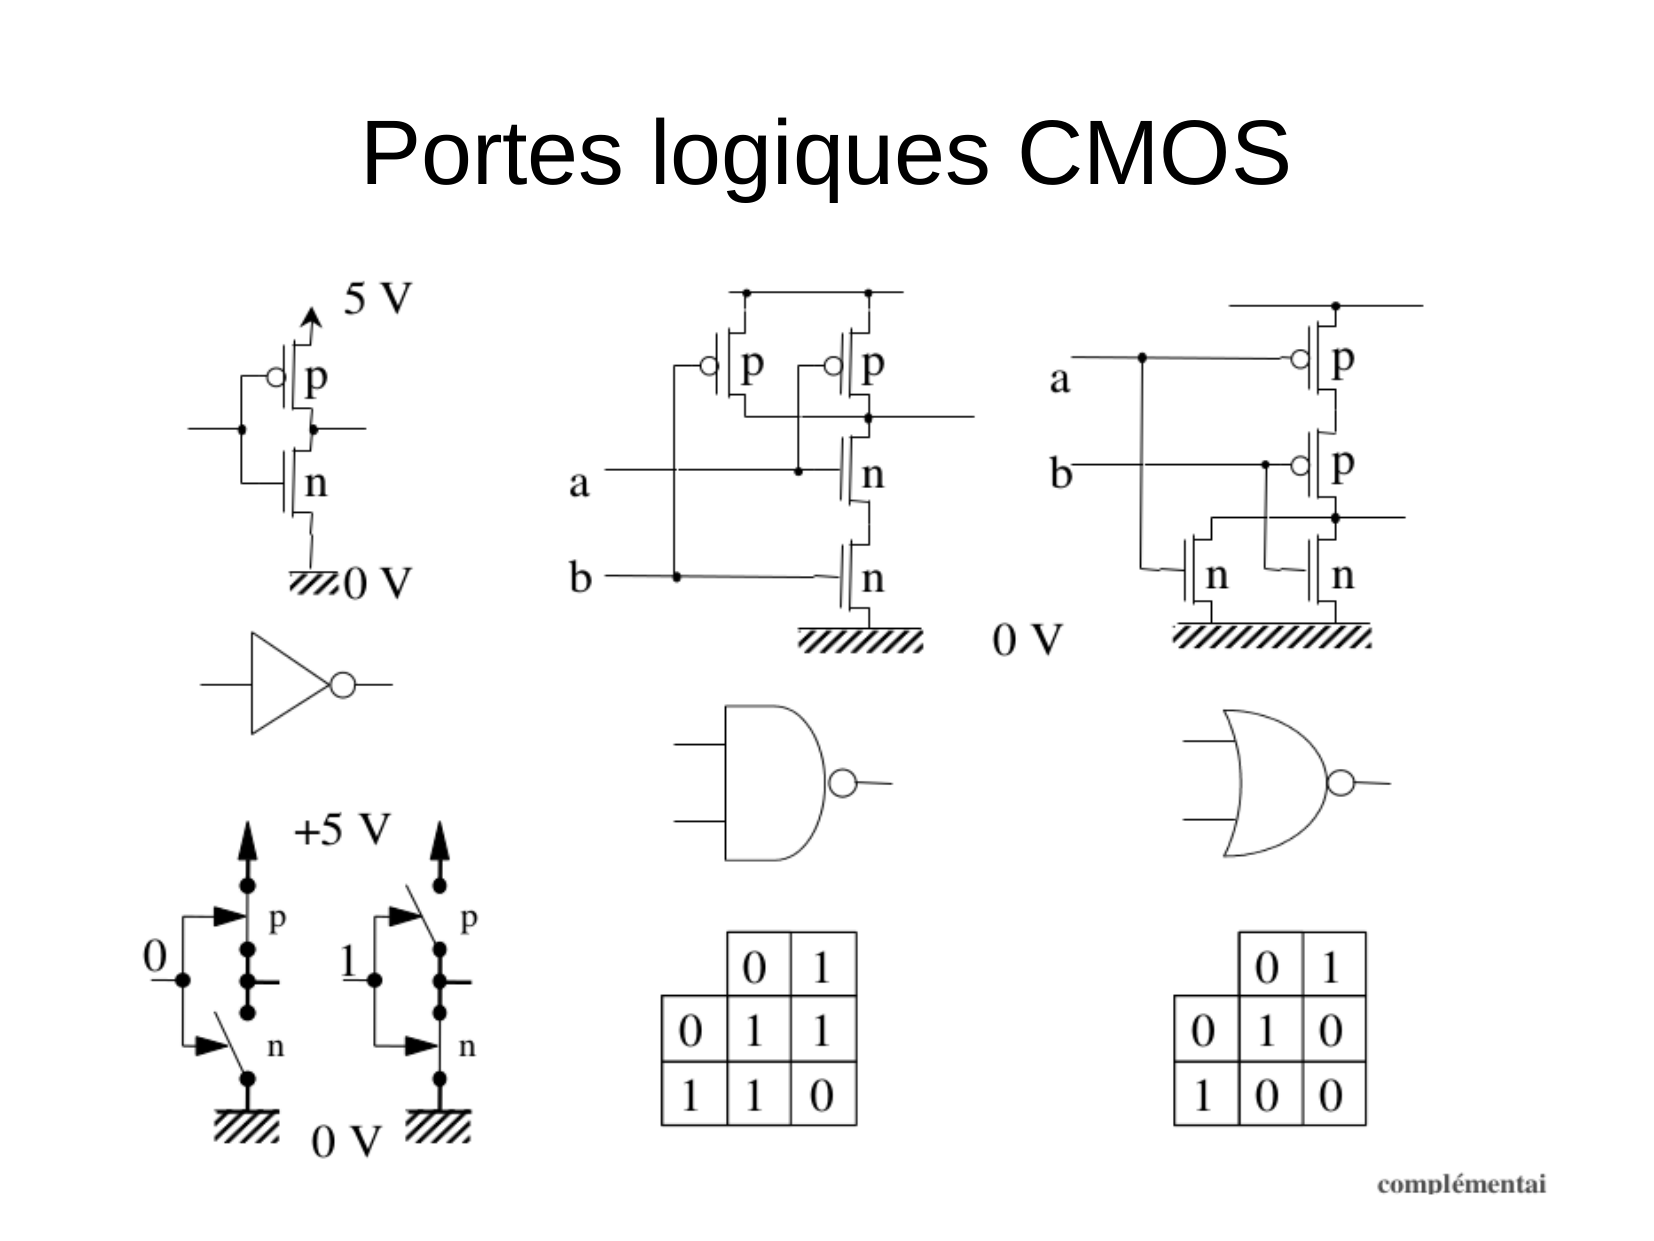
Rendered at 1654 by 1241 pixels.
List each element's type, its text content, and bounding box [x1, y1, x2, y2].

title Portes logiques CMOS [82, 56, 1571, 250]
picture [106, 249, 1548, 1205]
